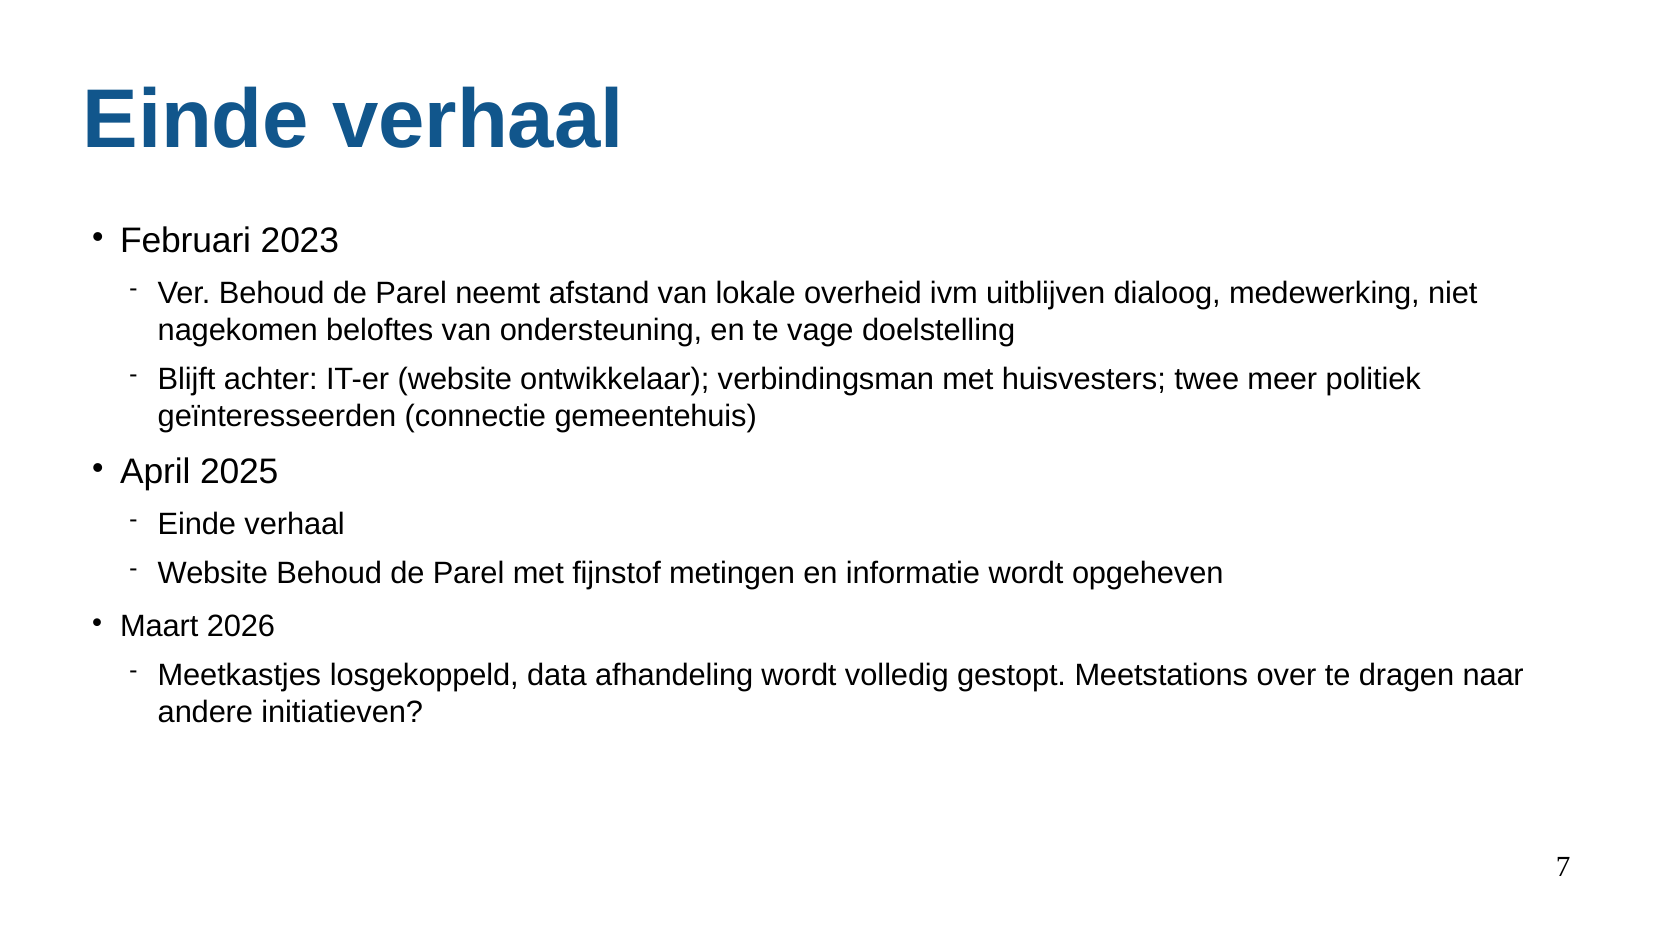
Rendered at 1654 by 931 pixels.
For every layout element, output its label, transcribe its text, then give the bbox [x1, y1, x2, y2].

list Februari 2023 Ver. Behoud de Parel neemt afstand van lokale overheid ivm uitblijven dialoog, medewerking, niet nagekomen beloftes van ondersteuning, en te vage doelstelling Blijft achter: IT-er (website ontwikkelaar); verbindingsman met huisvesters; twee meer politiek geïnteresseerden (connectie gemeentehuis) April 2025 Einde verhaal Website Behoud de Parel met fijnstof metingen en informatie wordt opgeheven Maart 2026 Meetkastjes losgekoppeld, data afhandeling wordt volledig gestopt. Meetstations over te dragen naar andere initiatieven? [82, 217, 1571, 739]
title Einde verhaal [82, 36, 1571, 193]
